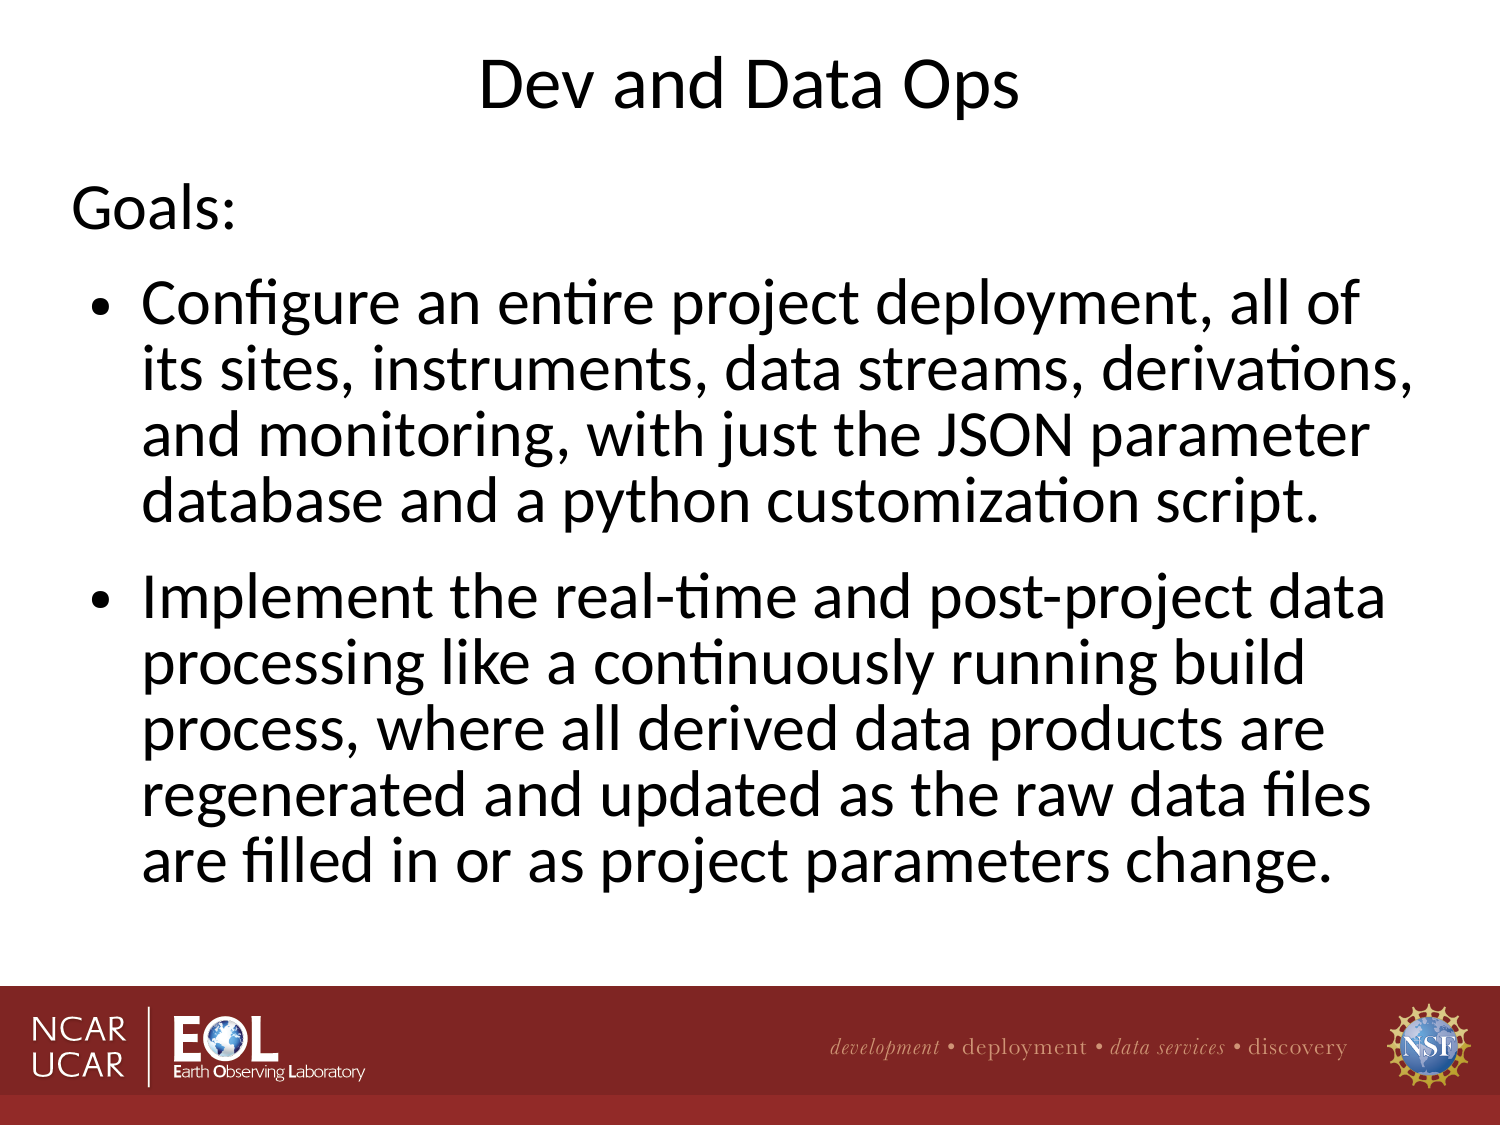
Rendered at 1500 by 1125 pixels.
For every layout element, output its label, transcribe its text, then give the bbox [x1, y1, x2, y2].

title Dev and Data Ops [75, 45, 1425, 136]
list Goals: Configure an entire project deployment, all of its sites, instruments, data streams, derivations, and monitoring, with just the JSON parameter database and a python customization script. Implement the real-time and post-project data processing like a continuously running build process, where all derived data products are regenerated and updated as the raw data files are filled in or as project parameters change. [71, 179, 1422, 923]
picture [0, 986, 1500, 1125]
